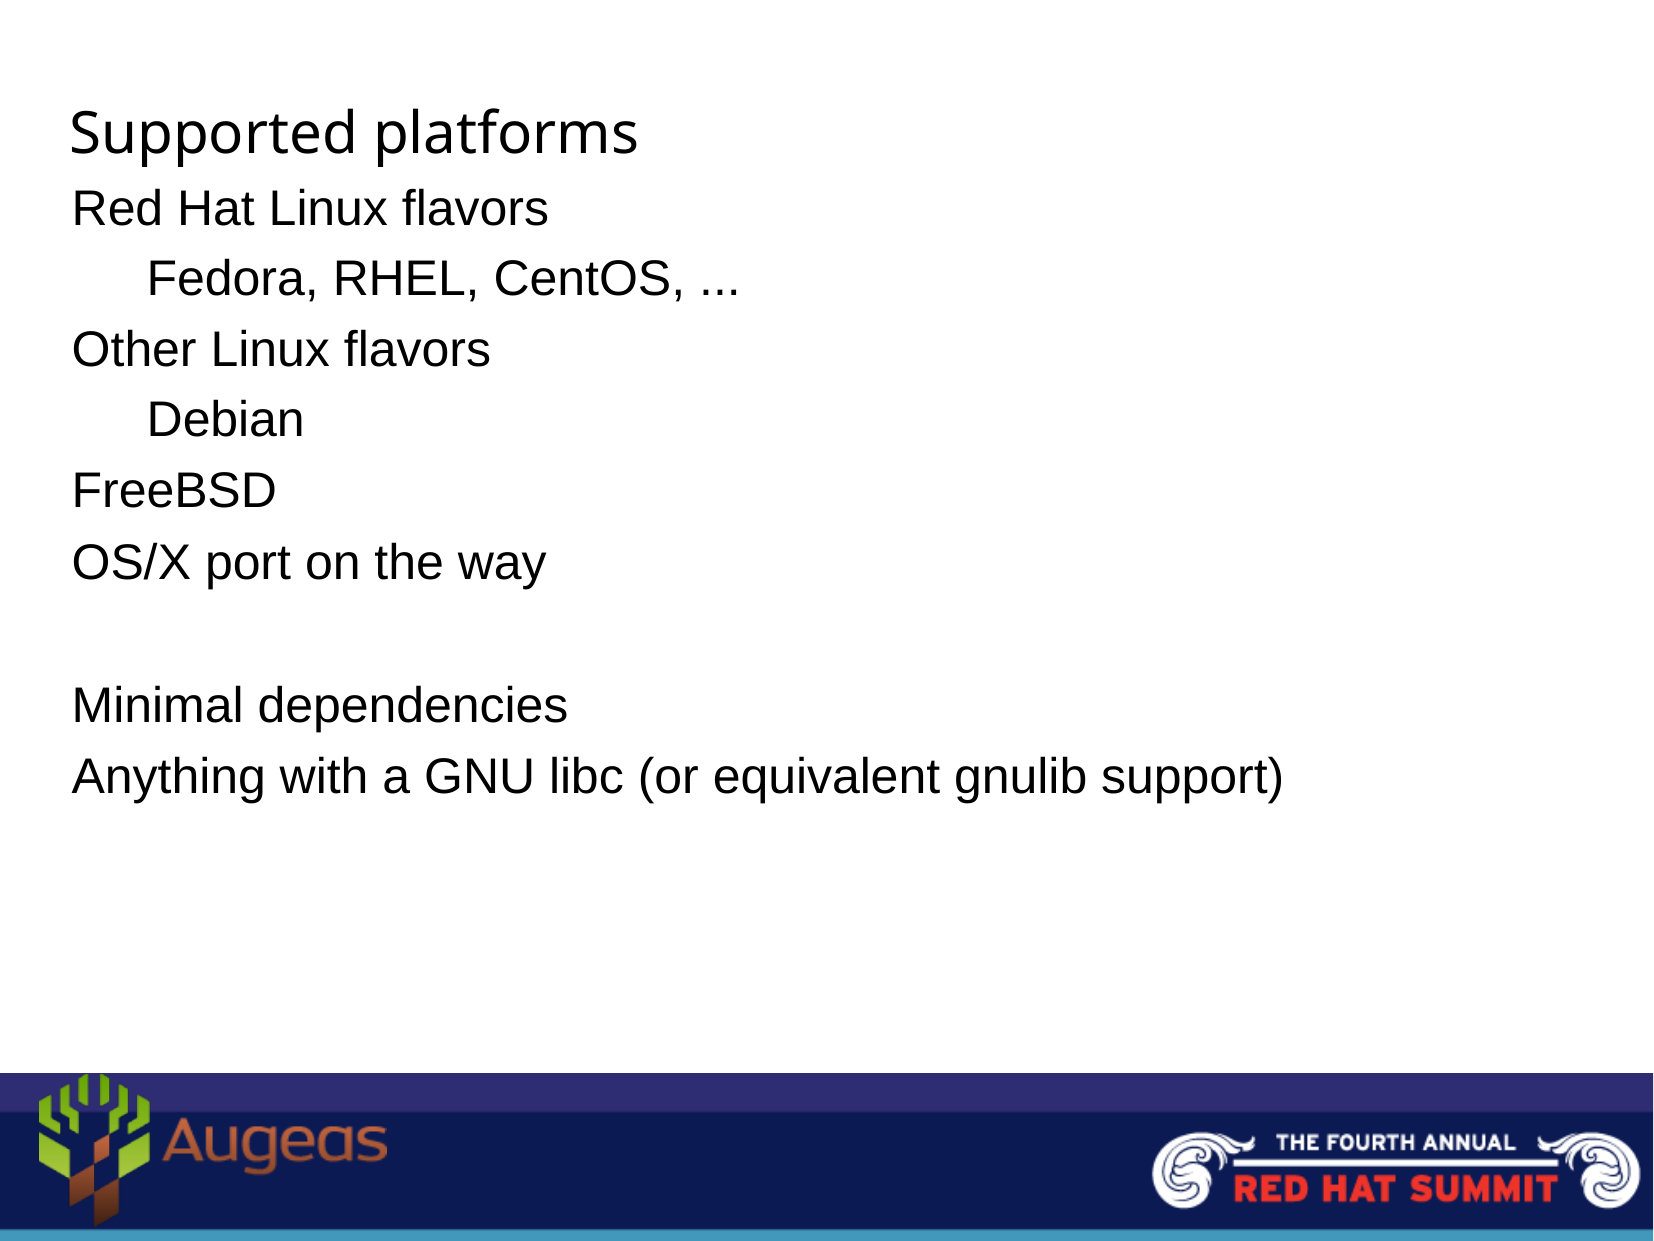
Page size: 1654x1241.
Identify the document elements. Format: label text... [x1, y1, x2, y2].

title Supported platforms [69, 71, 1501, 190]
picture [0, 1073, 1654, 1241]
list Red Hat Linux flavors Fedora, RHEL, CentOS, ... Other Linux flavors Debian FreeBSD OS/X port on the way Minimal dependencies Anything with a GNU libc (or equivalent gnulib support) [71, 180, 1495, 1089]
